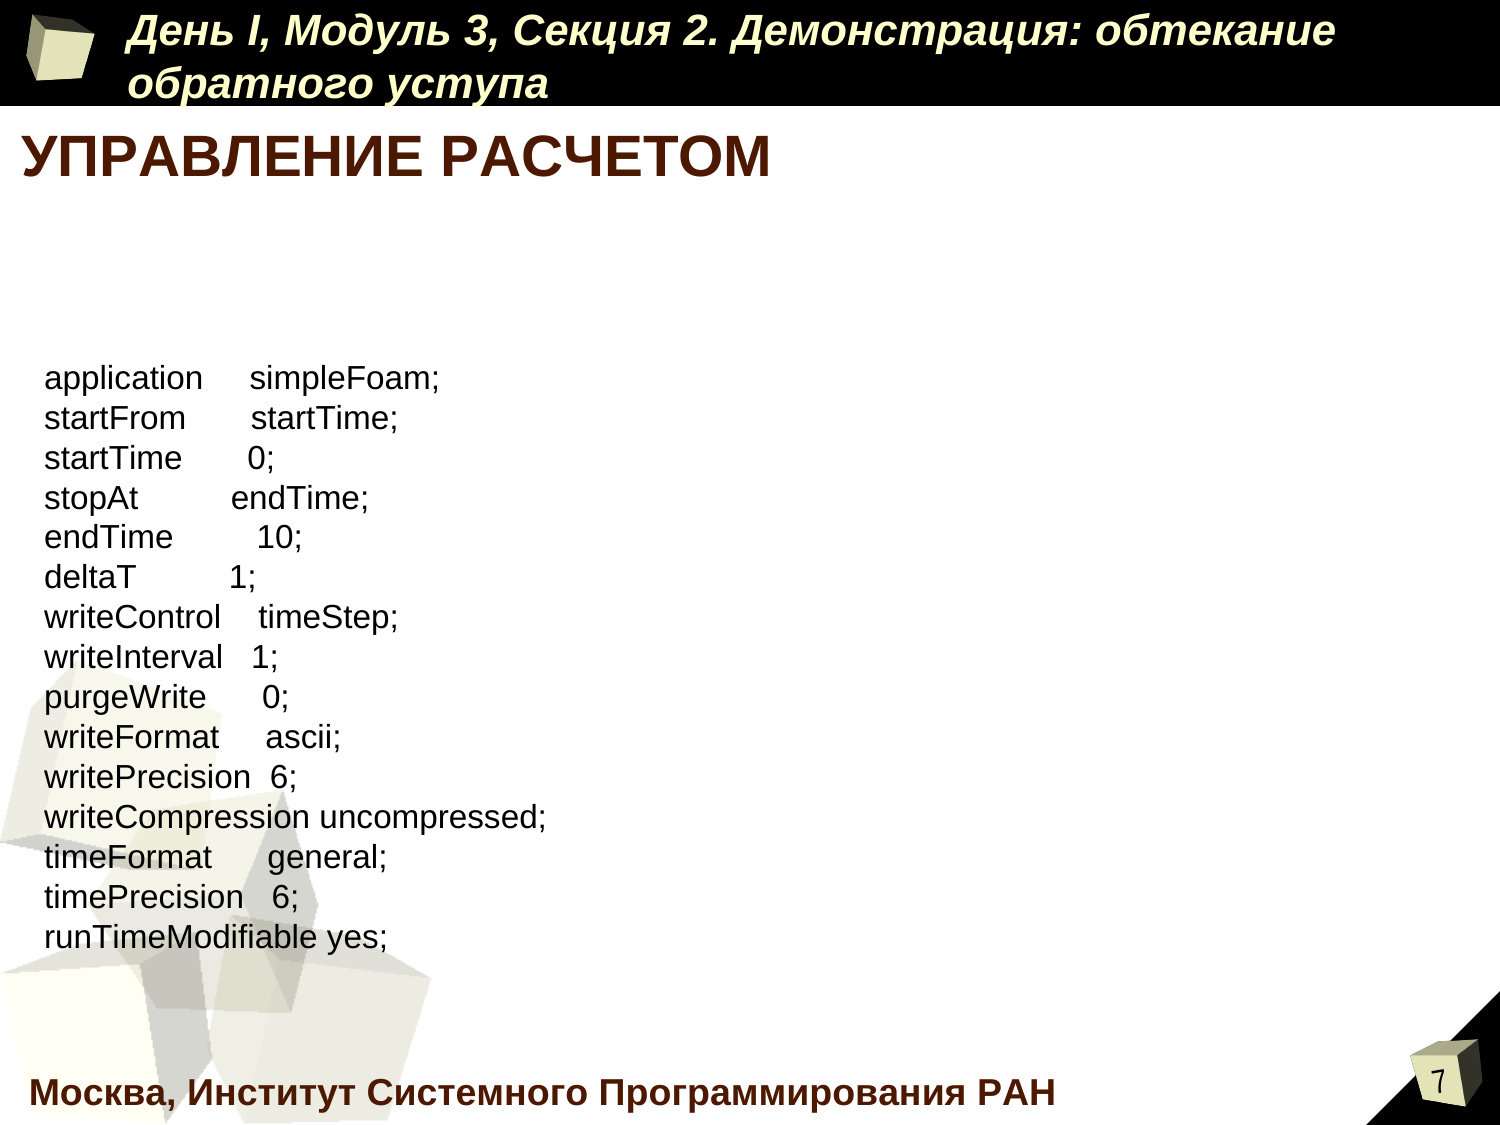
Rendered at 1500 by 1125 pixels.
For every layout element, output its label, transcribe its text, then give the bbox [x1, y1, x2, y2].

picture [423, 1088, 433, 1102]
text_box УПРАВЛЕНИЕ РАСЧЕТОМ [6, 111, 1500, 201]
text_box application simpleFoam; startFrom startTime; startTime 0; stopAt endTime; endTime 10; deltaT 1; writeControl timeStep; writeInterval 1; purgeWrite 0; writeFormat ascii; writePrecision 6; writeCompression uncompressed; timeFormat general; timePrecision 6; runTimeModifiable yes; [29, 308, 1459, 963]
picture [0, 659, 433, 1125]
